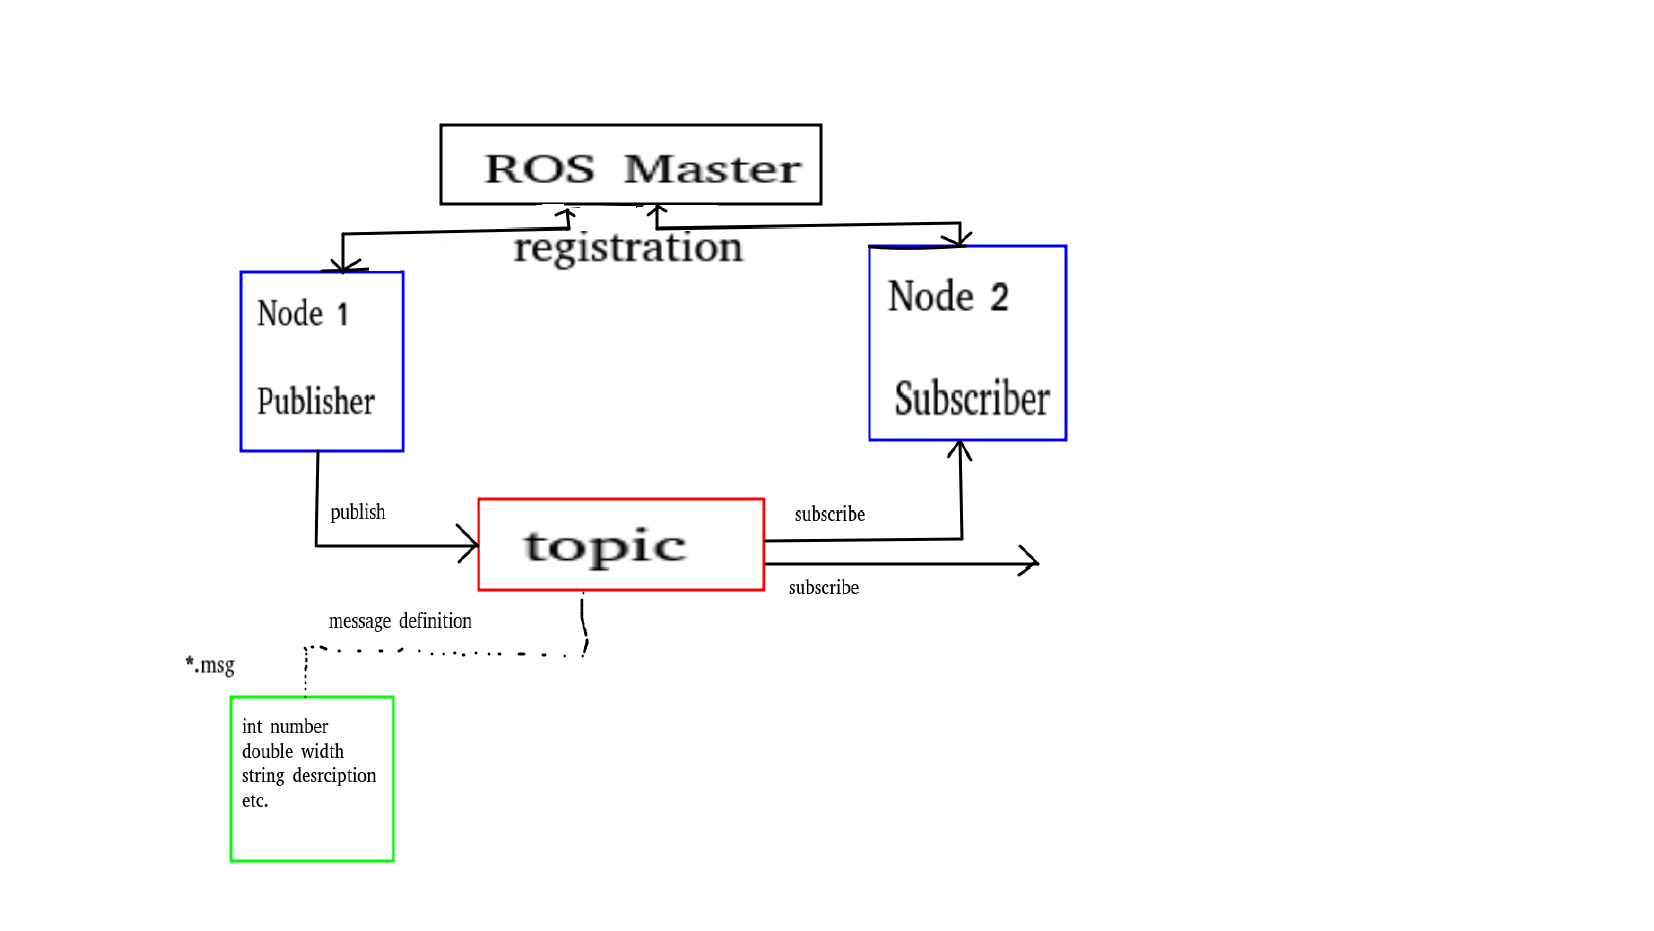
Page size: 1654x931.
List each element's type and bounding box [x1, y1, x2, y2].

picture [11, 59, 1606, 908]
